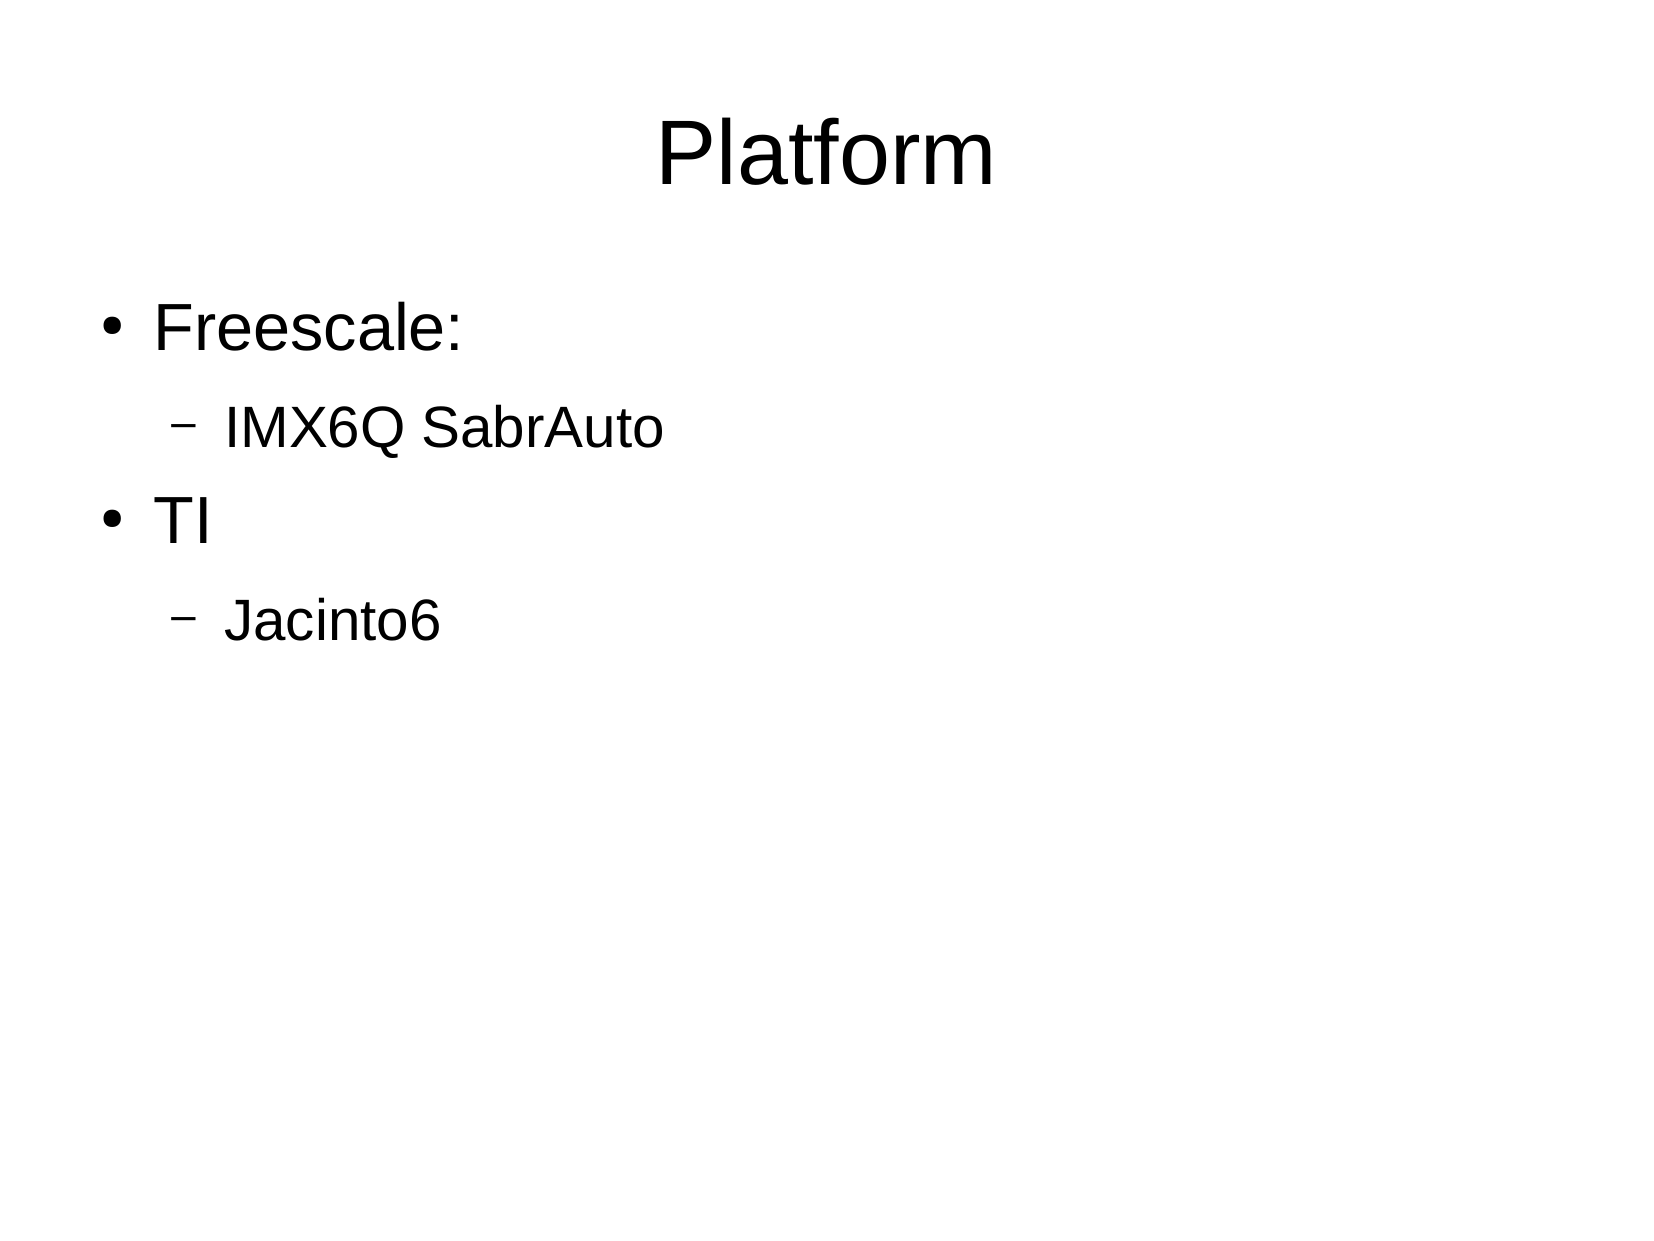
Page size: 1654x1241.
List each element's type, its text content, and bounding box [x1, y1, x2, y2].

title Platform [82, 49, 1571, 257]
list Freescale: IMX6Q SabrAuto TI Jacinto6 [82, 290, 1538, 1010]
